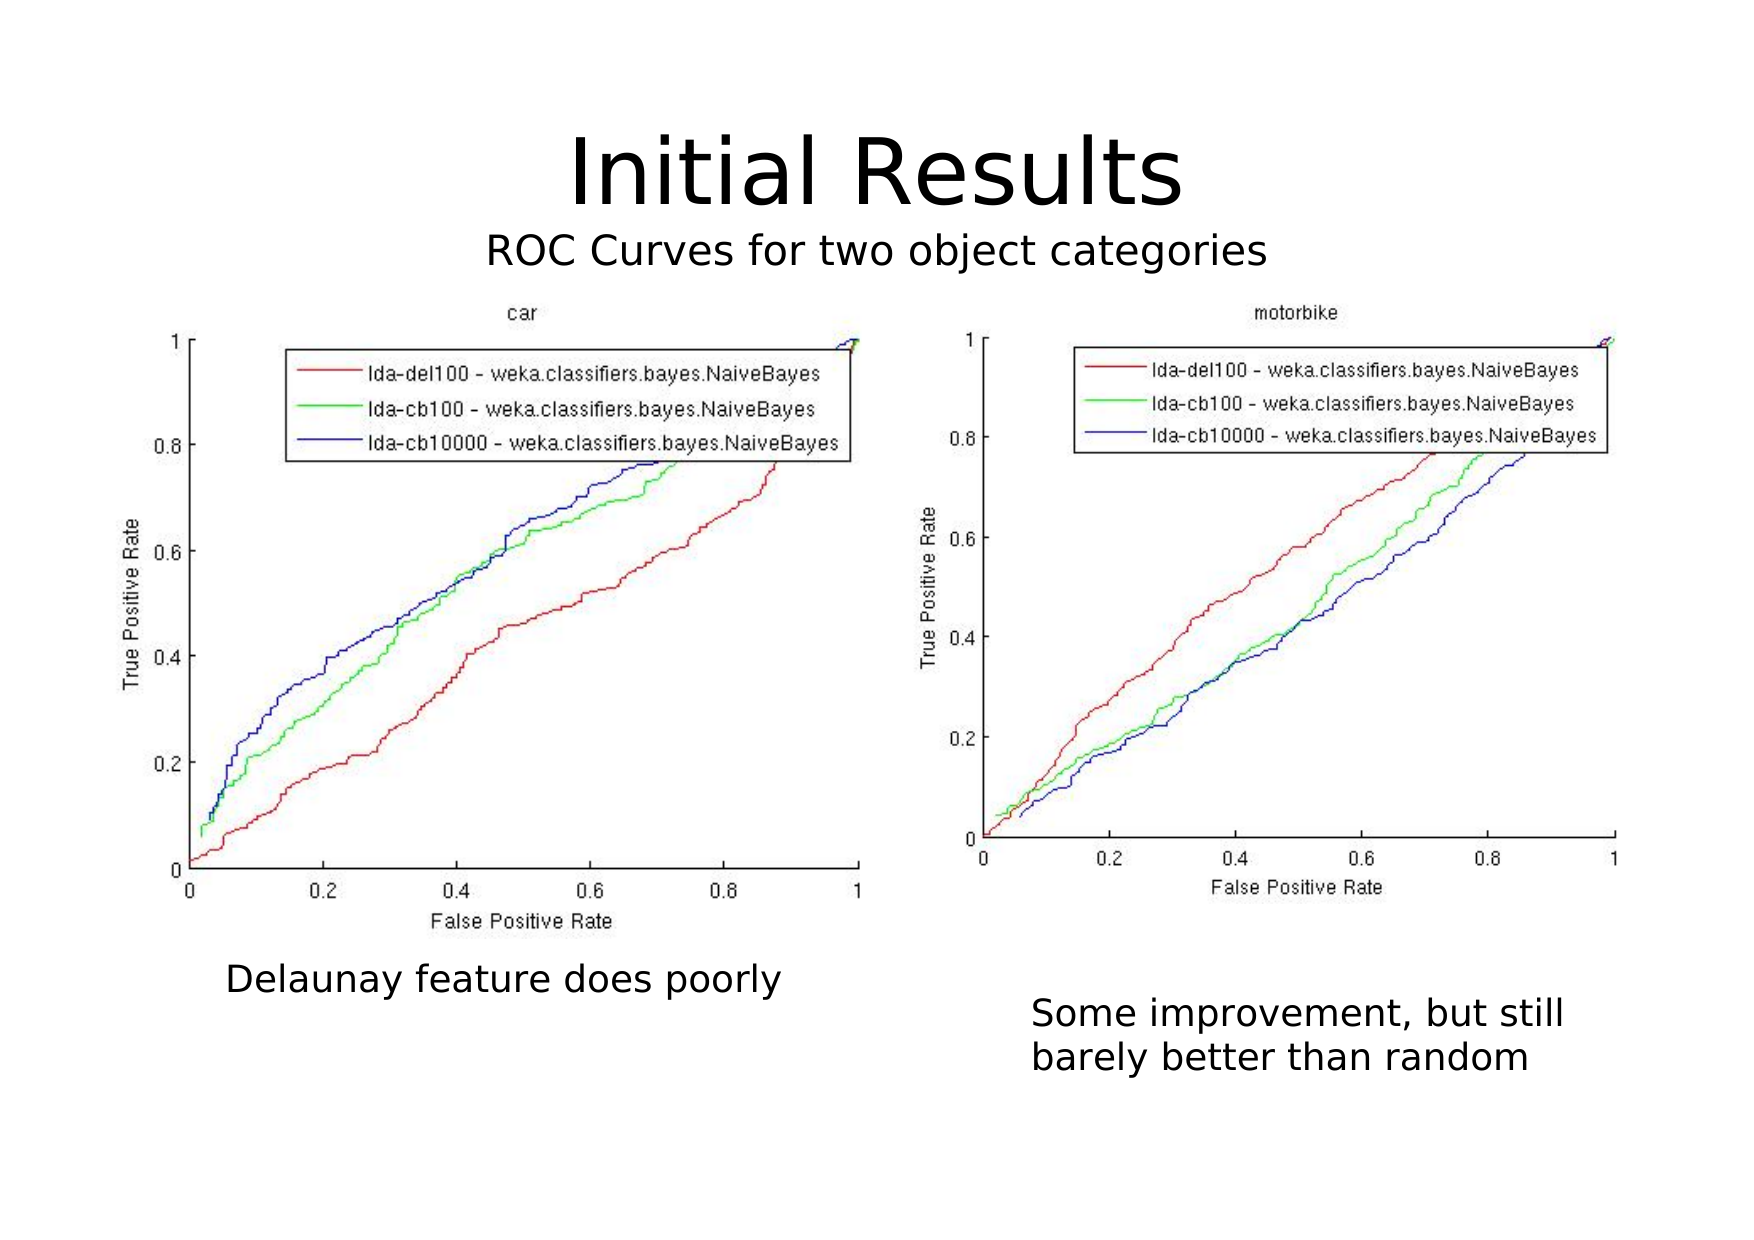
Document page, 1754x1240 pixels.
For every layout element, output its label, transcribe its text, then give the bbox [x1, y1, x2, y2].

text_box Some improvement, but still barely better than random [1016, 984, 1581, 1087]
title Initial Results ROC Curves for two object categories [140, 103, 1614, 291]
picture [76, 290, 1693, 939]
text_box Delaunay feature does poorly [210, 950, 798, 1010]
